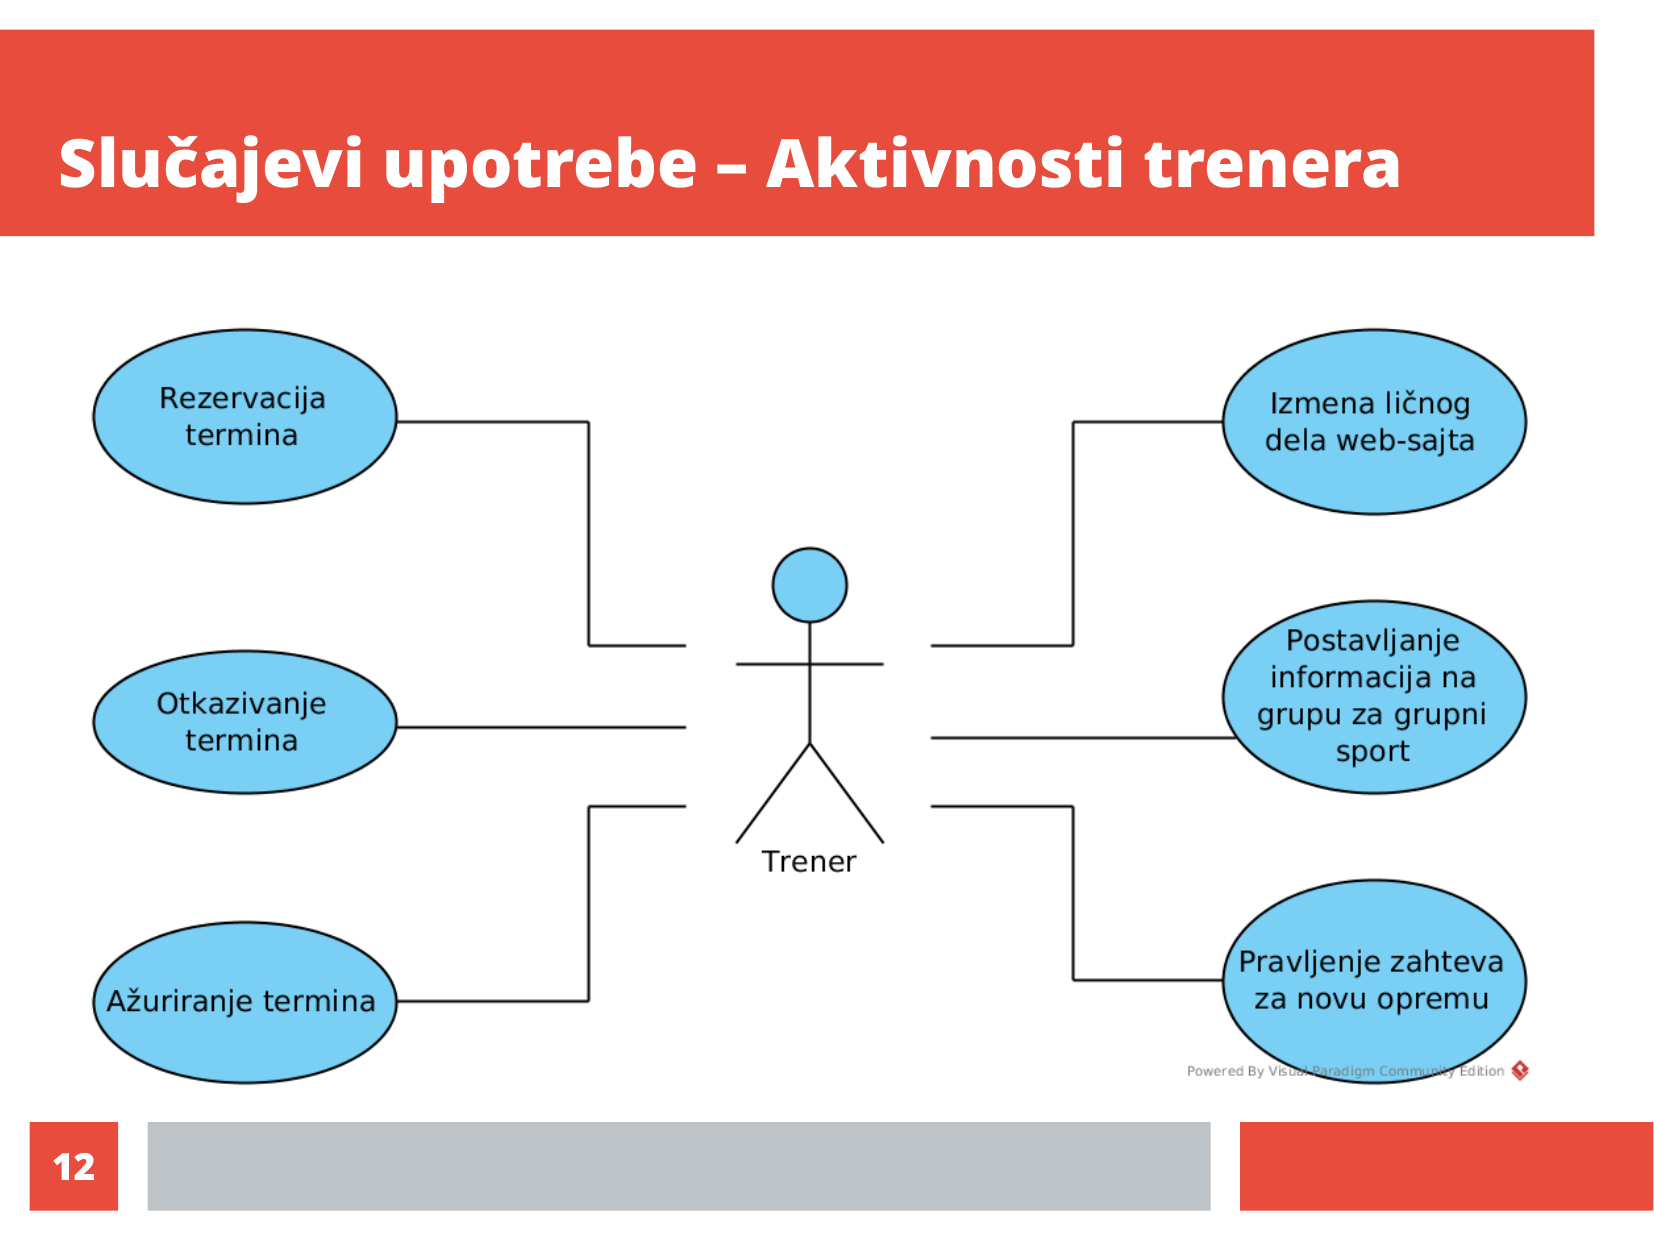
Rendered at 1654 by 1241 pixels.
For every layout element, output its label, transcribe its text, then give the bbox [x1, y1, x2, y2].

picture [88, 324, 1536, 1093]
title Slučajevi upotrebe – Aktivnosti trenera [59, 59, 1595, 207]
